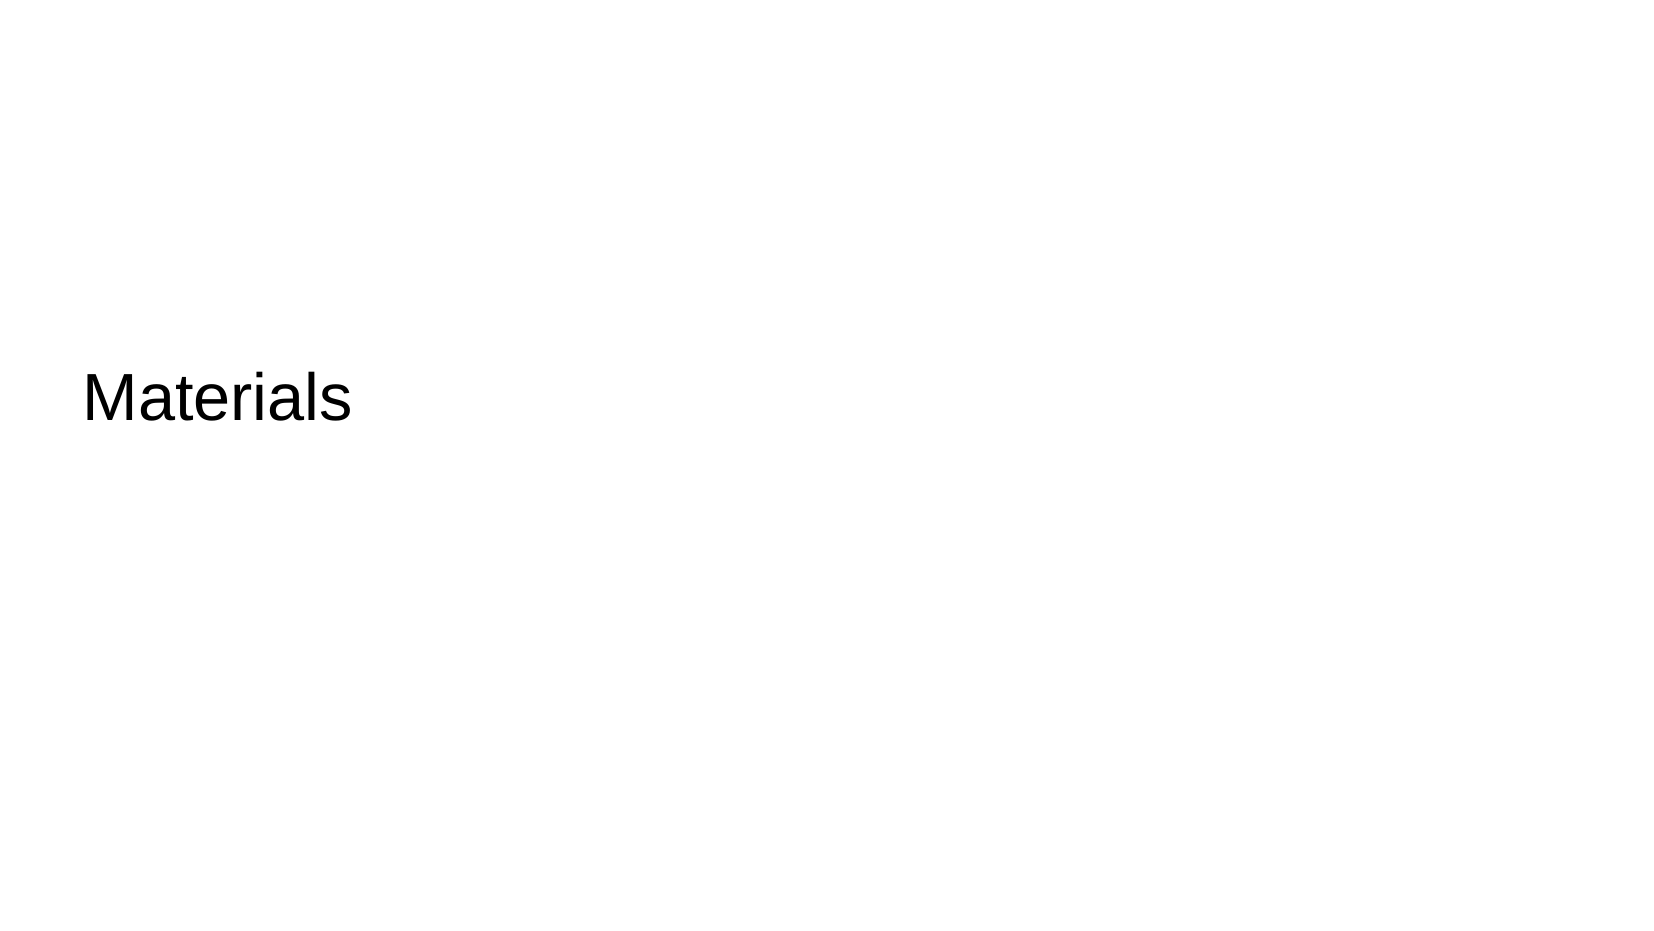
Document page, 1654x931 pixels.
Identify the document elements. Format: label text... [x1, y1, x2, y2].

subtitle Materials [82, 37, 1571, 757]
